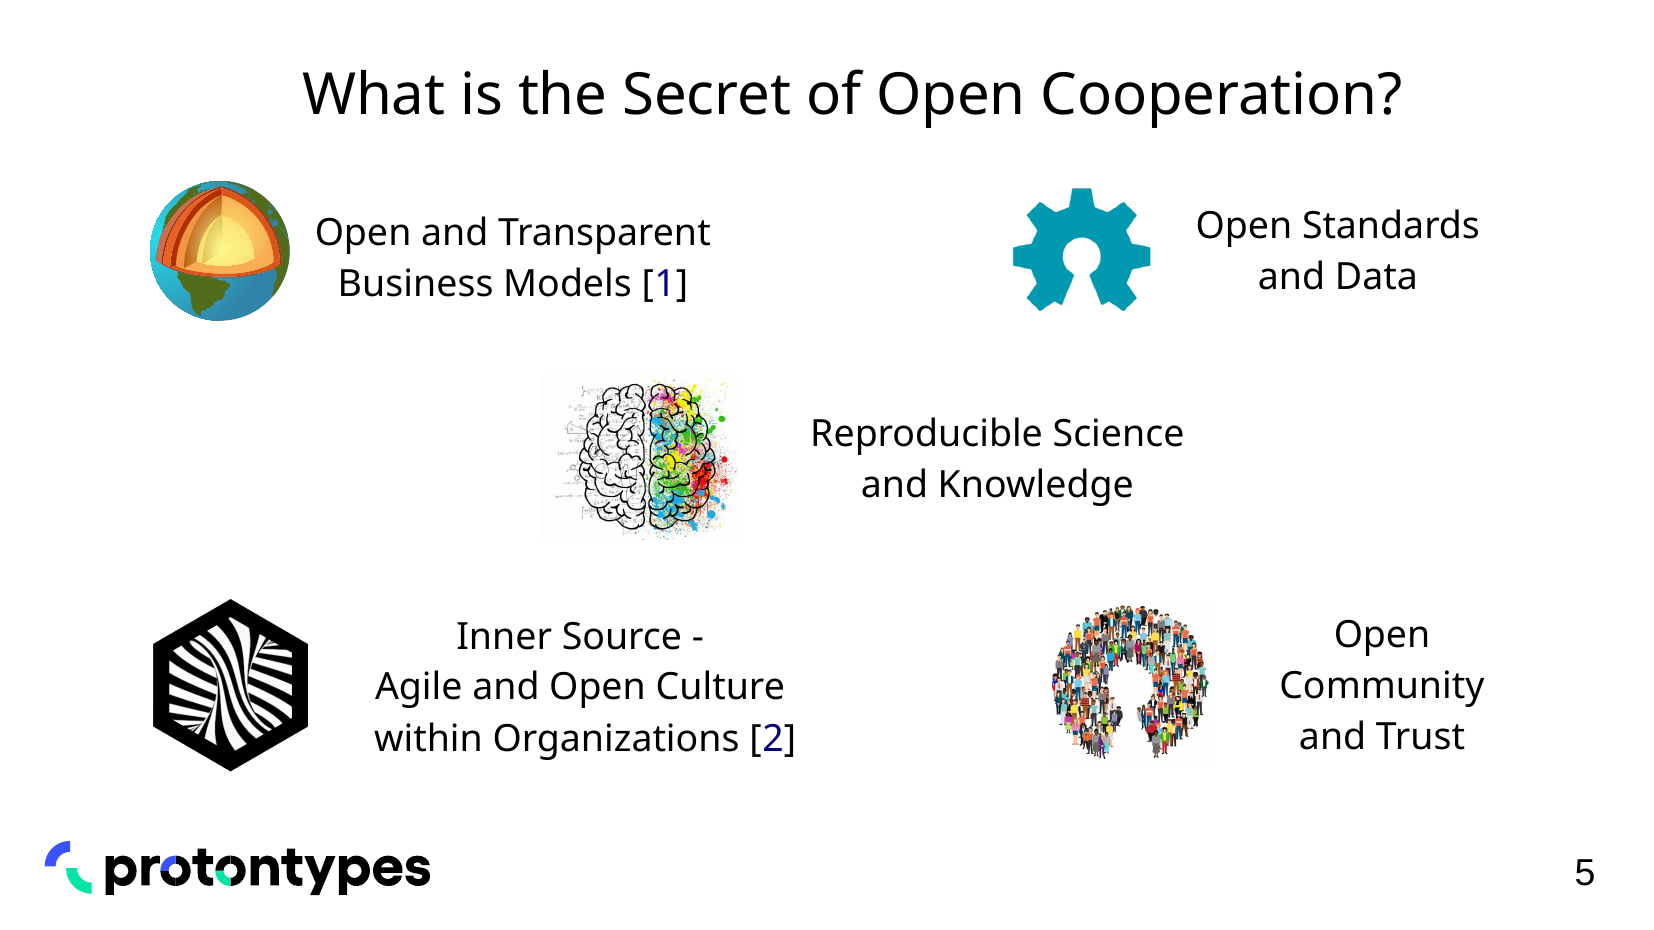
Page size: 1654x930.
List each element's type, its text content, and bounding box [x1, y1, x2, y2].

text_box Open Community and Trust [1240, 600, 1525, 768]
text_box Open and Transparent Business Models [1] [290, 147, 736, 367]
text_box Inner Source - Agile and Open Culture within Organizations [2] [330, 601, 841, 770]
picture [995, 185, 1168, 315]
picture [137, 165, 301, 335]
picture [540, 375, 739, 541]
title What is the Secret of Open Cooperation? [82, 24, 1624, 161]
picture [1050, 603, 1212, 765]
picture [150, 599, 308, 772]
text_box Reproducible Science and Knowledge [780, 384, 1216, 531]
text_box Open Standards and Data [1160, 191, 1516, 309]
